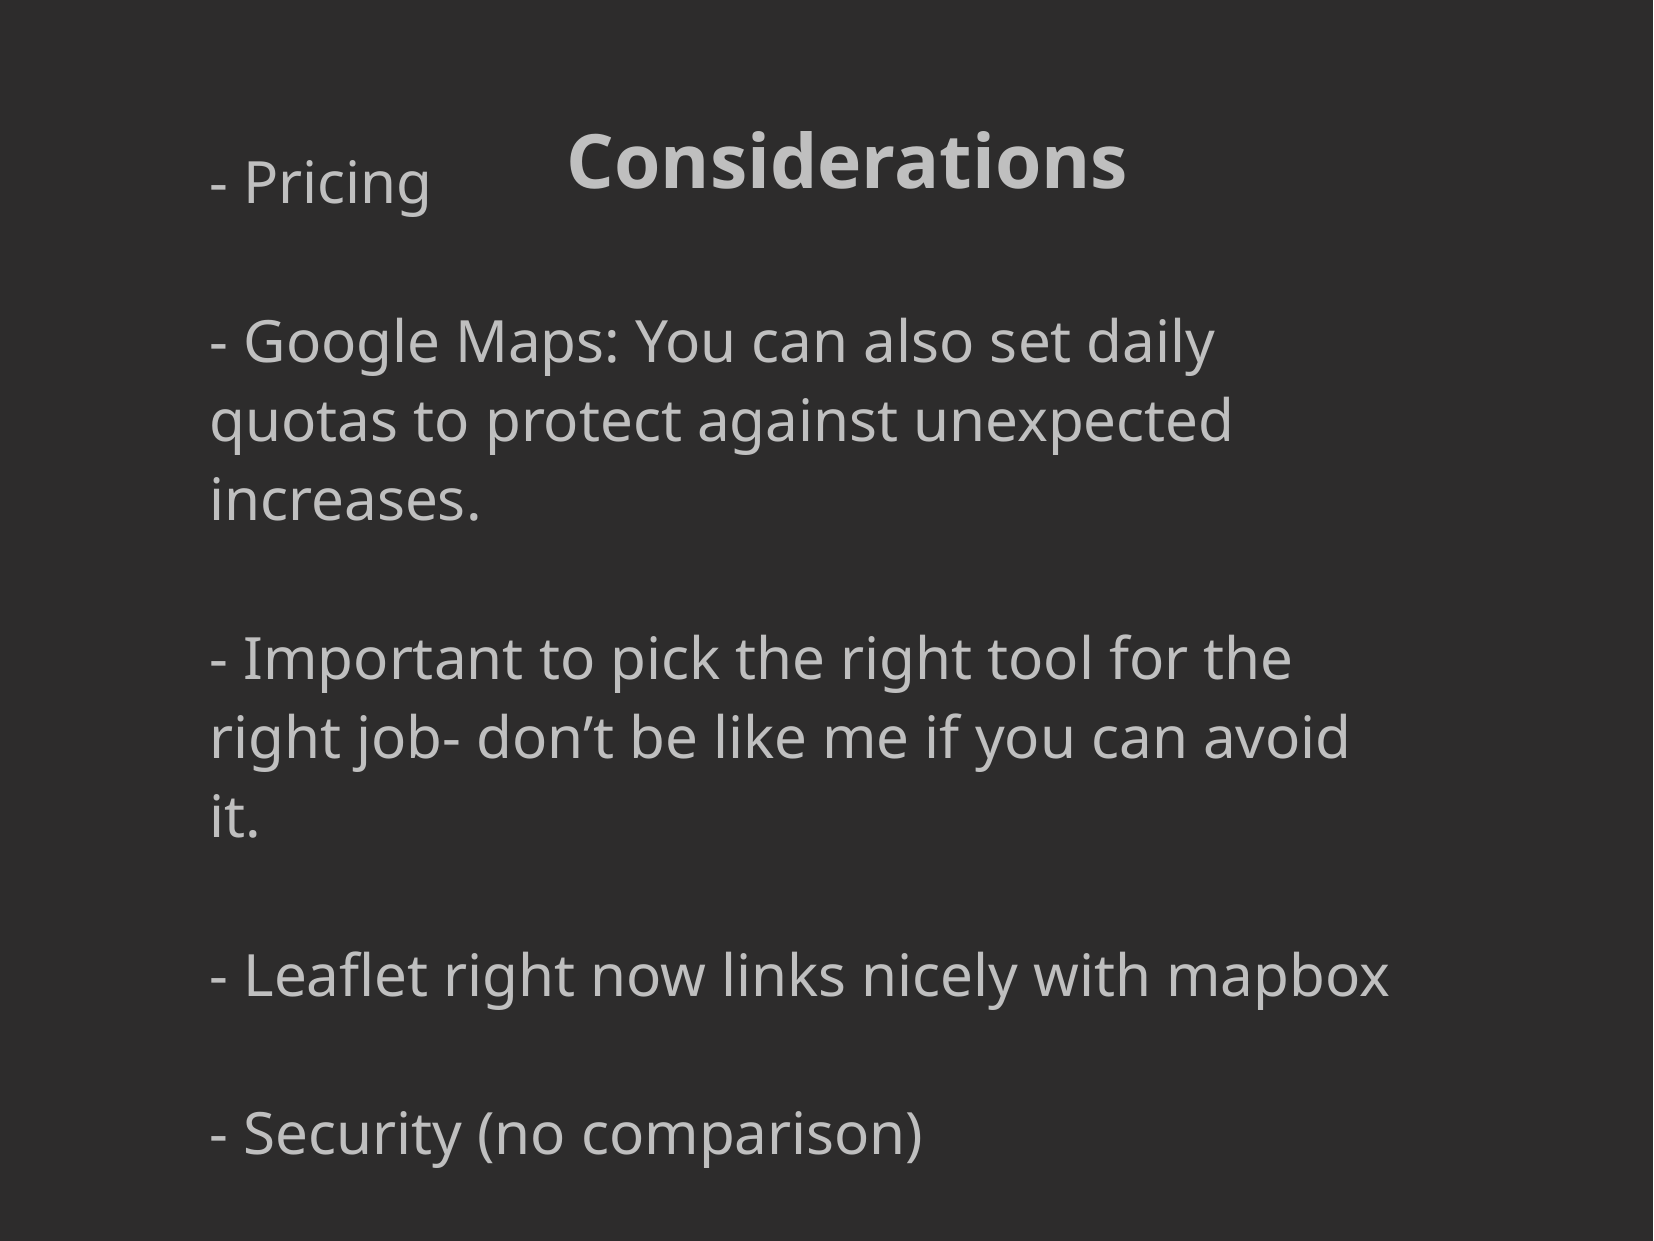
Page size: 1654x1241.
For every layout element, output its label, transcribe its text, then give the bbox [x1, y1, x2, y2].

text_box Considerations [150, 75, 1546, 244]
text_box - Pricing - Google Maps: You can also set daily quotas to protect against unexpected increases. - Important to pick the right tool for the right job- don’t be like me if you can avoid it. - Leaflet right now links nicely with mapbox - Security (no comparison) [195, 244, 1426, 1089]
